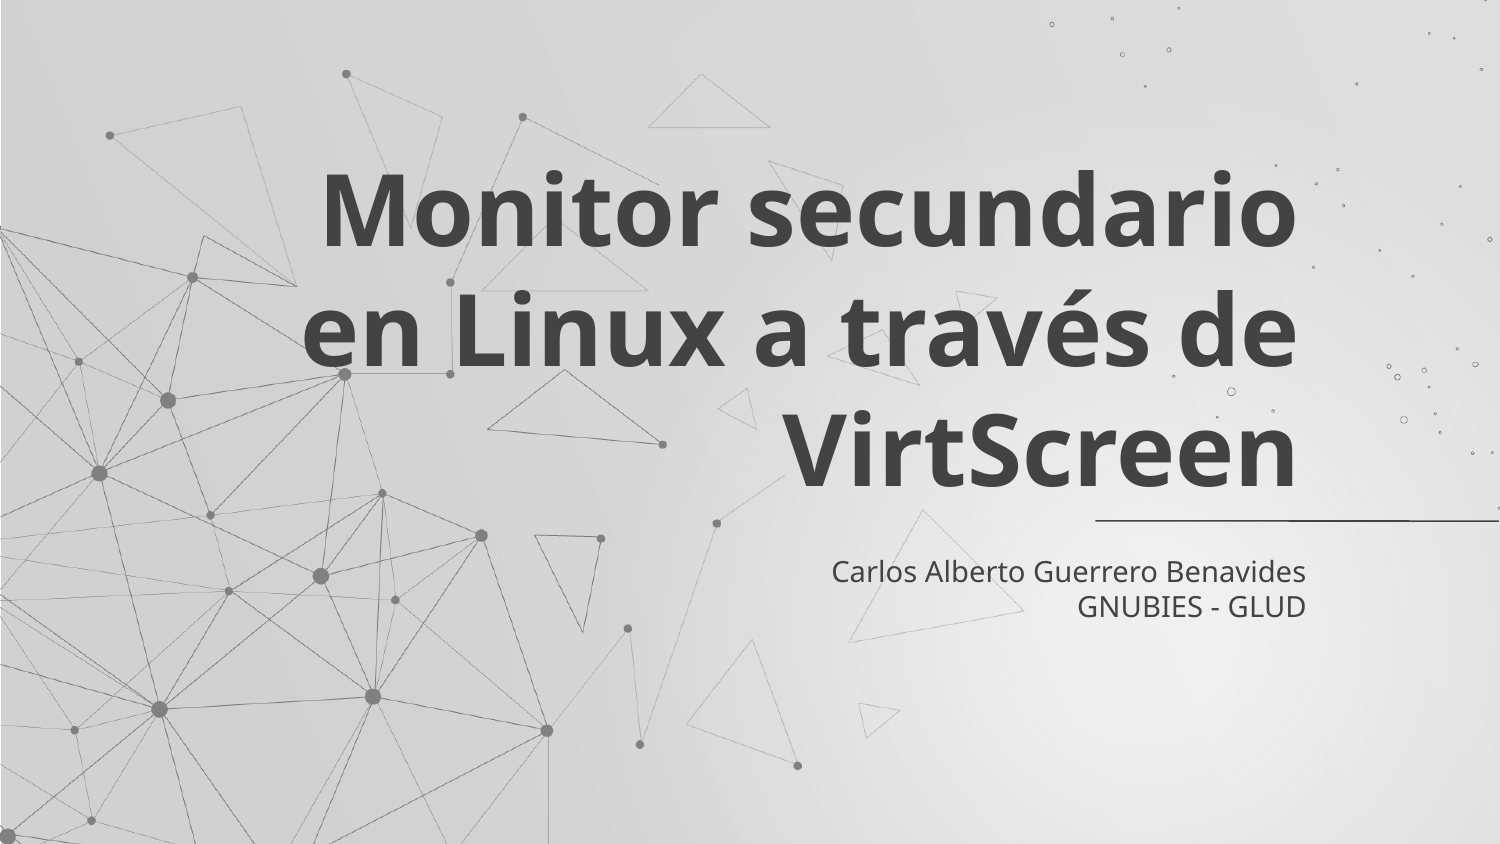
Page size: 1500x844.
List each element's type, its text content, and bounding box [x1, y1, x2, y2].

subtitle Carlos Alberto Guerrero Benavides GNUBIES - GLUD [607, 520, 1322, 639]
picture [0, 0, 1500, 844]
title Monitor secundario en Linux a través de VirtScreen [186, 228, 1317, 521]
